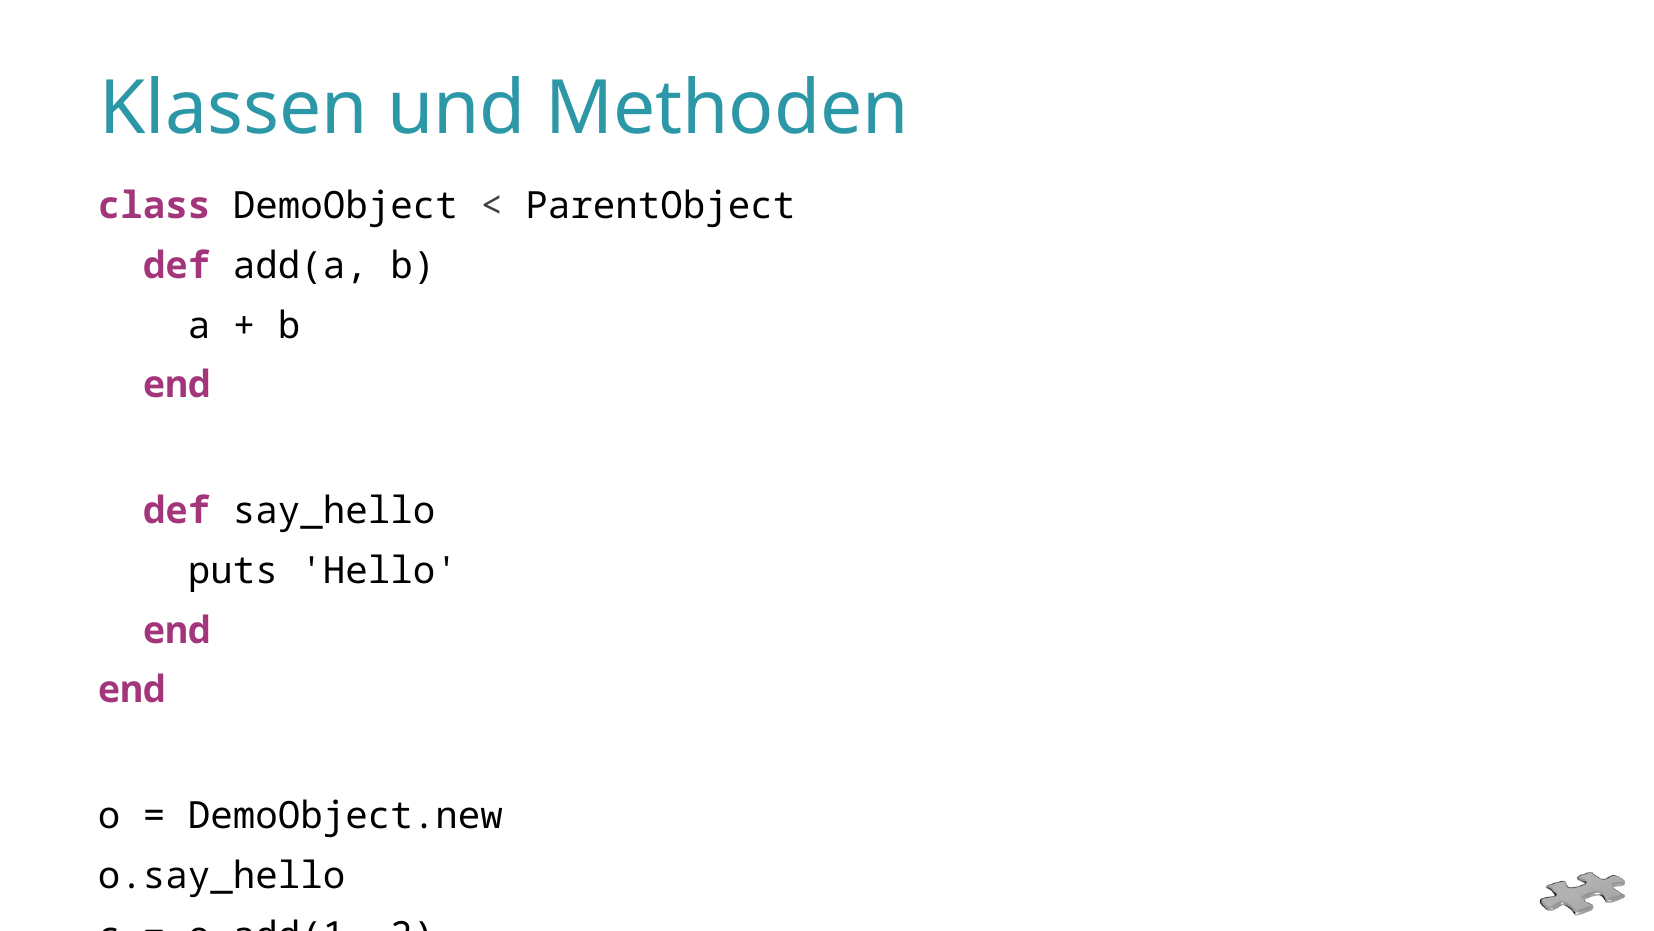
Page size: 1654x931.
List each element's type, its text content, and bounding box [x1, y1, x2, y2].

picture [1543, 871, 1626, 916]
list class DemoObject < ParentObject def add(a, b) a + b end def say_hello puts 'Hello' end end o = DemoObject.new o.say_hello c = o.add(1, 2) [97, 178, 1543, 931]
title Klassen und Methoden [99, 54, 1535, 154]
